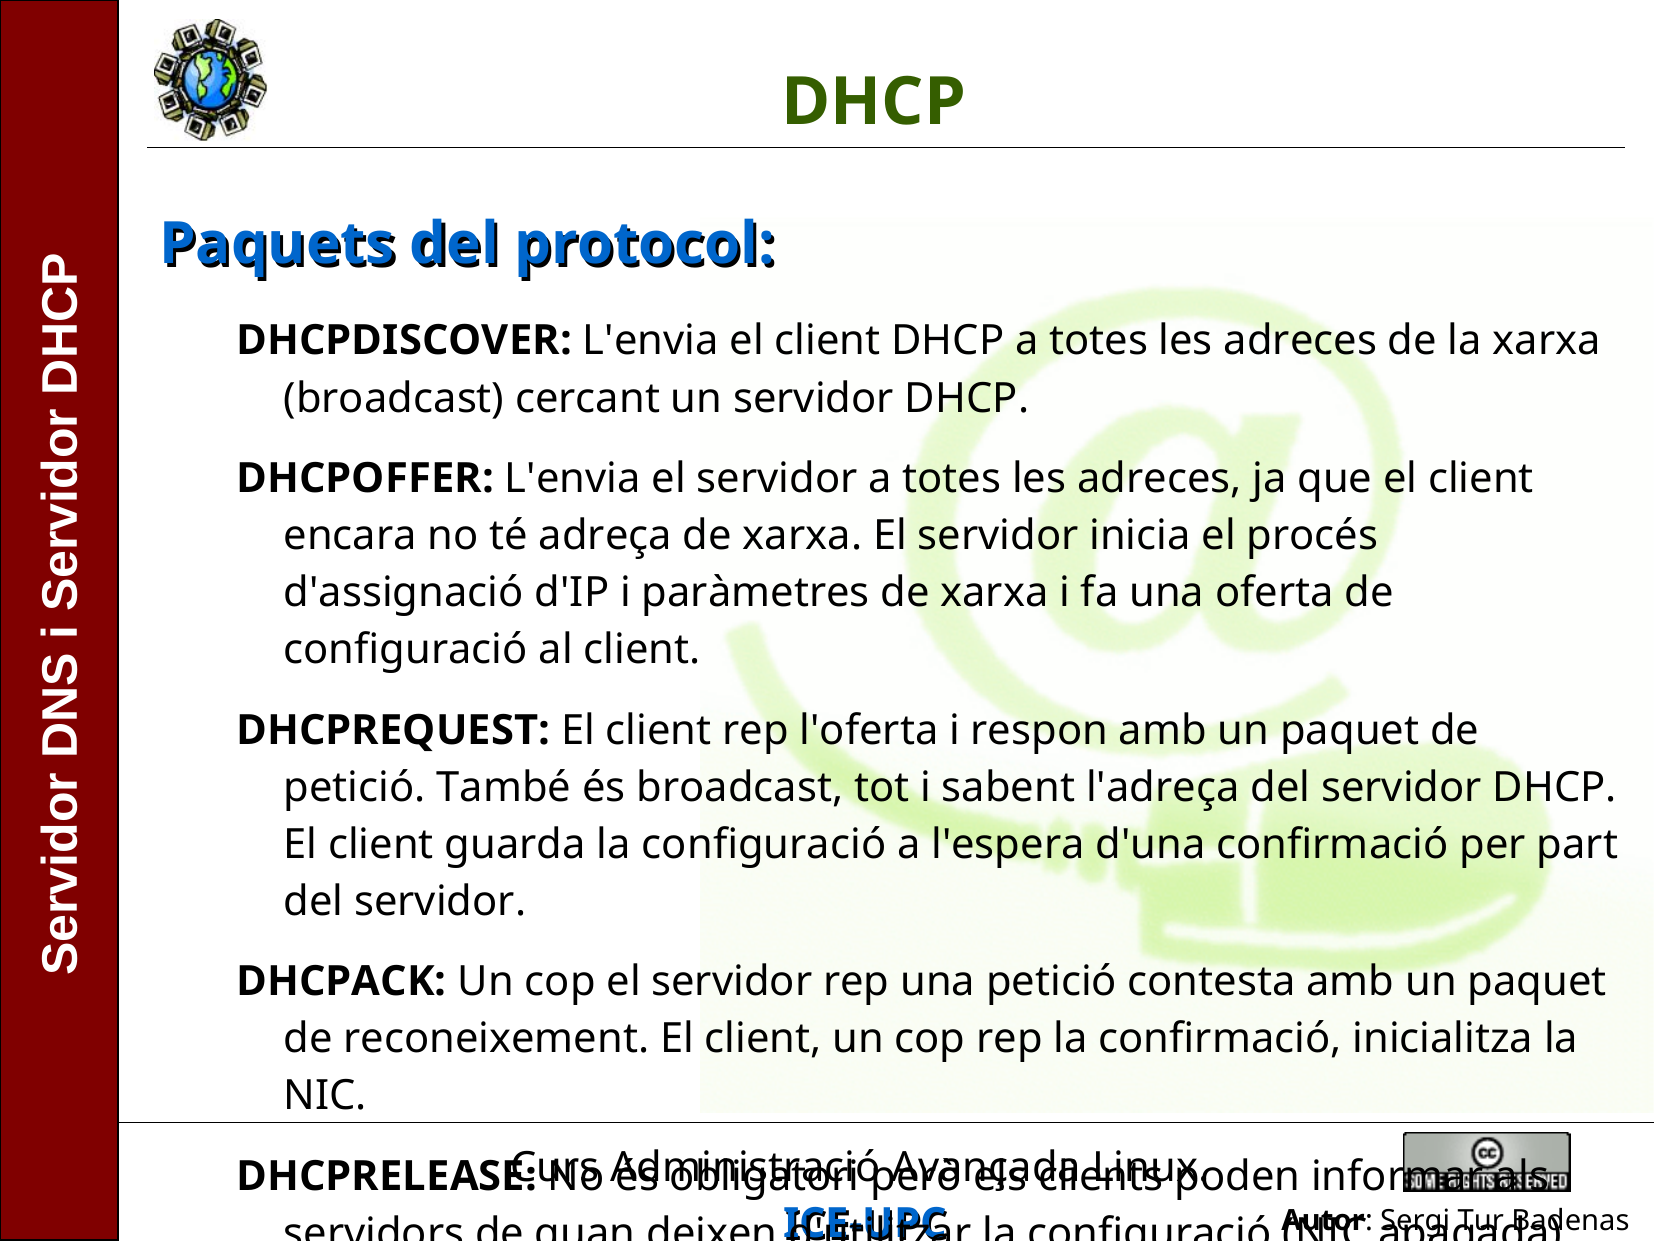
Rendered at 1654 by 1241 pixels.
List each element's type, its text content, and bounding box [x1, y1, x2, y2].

title DHCP [129, 49, 1619, 148]
picture [154, 19, 268, 49]
list Paquets del protocol: DHCPDISCOVER: L'envia el client DHCP a totes les adreces de la xarxa (broadcast) cercant un servidor DHCP. DHCPOFFER: L'envia el servidor a totes les adreces, ja que el client encara no té adreça de xarxa. El servidor inicia el procés d'assignació d'IP i paràmetres de xarxa i fa una oferta de configuració al client. DHCPREQUEST: El client rep l'oferta i respon amb un paquet de petició. També és broadcast, tot i sabent l'adreça del servidor DHCP. El client guarda la configuració a l'espera d'una confirmació per part del servidor. DHCPACK: Un cop el servidor rep una petició contesta amb un paquet de reconeixement. El client, un cop rep la confirmació, inicialitza la NIC. DHCPRELEASE: No és obligatori però els clients poden informar als servidors de quan deixen d'utilitzar la configuració (NIC apagada). [141, 201, 1630, 1052]
picture [1403, 1132, 1571, 1192]
picture [700, 217, 1654, 1113]
